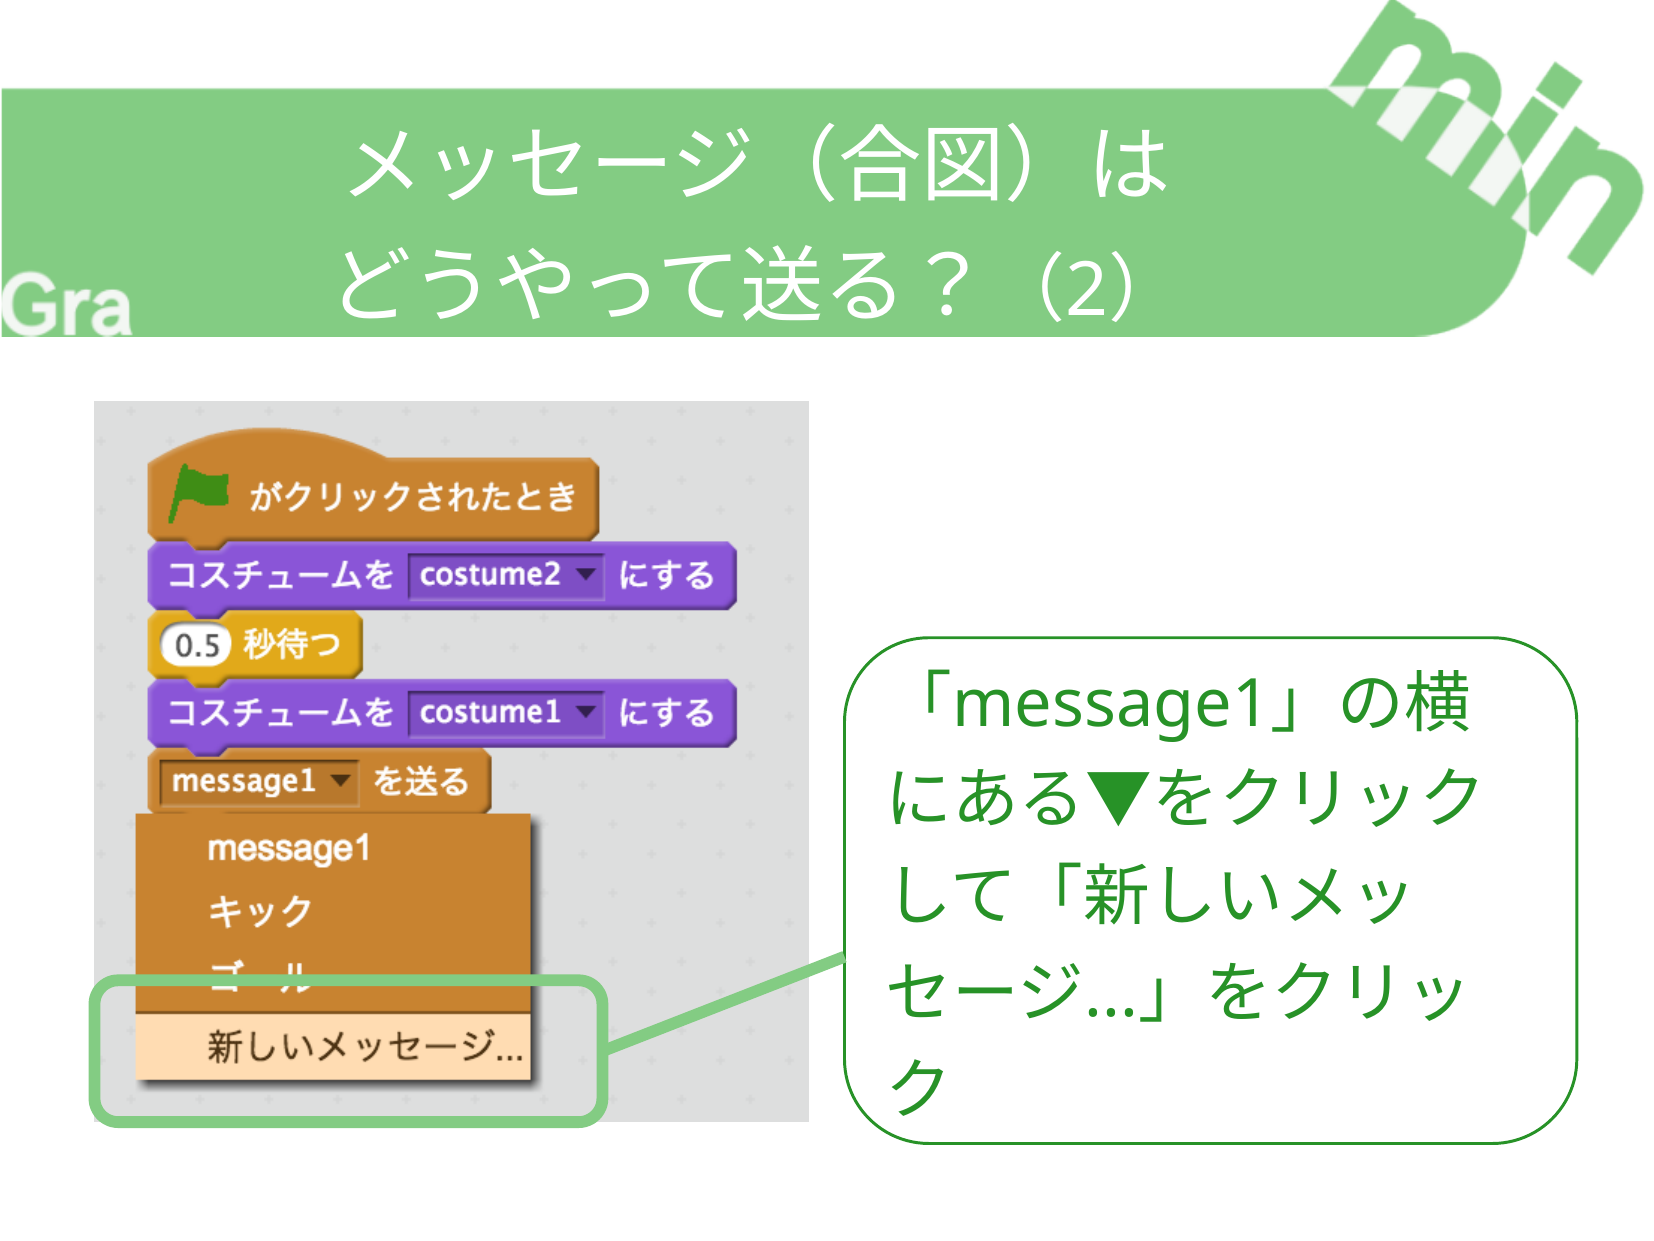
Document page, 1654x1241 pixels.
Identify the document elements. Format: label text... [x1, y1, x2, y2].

picture [101, 987, 596, 1116]
title メッセージ（合図）は どうやって送る？（2） [11, 102, 1501, 335]
picture [94, 401, 809, 1041]
picture [1, 0, 1654, 337]
picture [597, 978, 809, 1123]
text_box 「message1」の横にある▼をクリックして「新しいメッセージ...」をクリック [844, 637, 1577, 1144]
